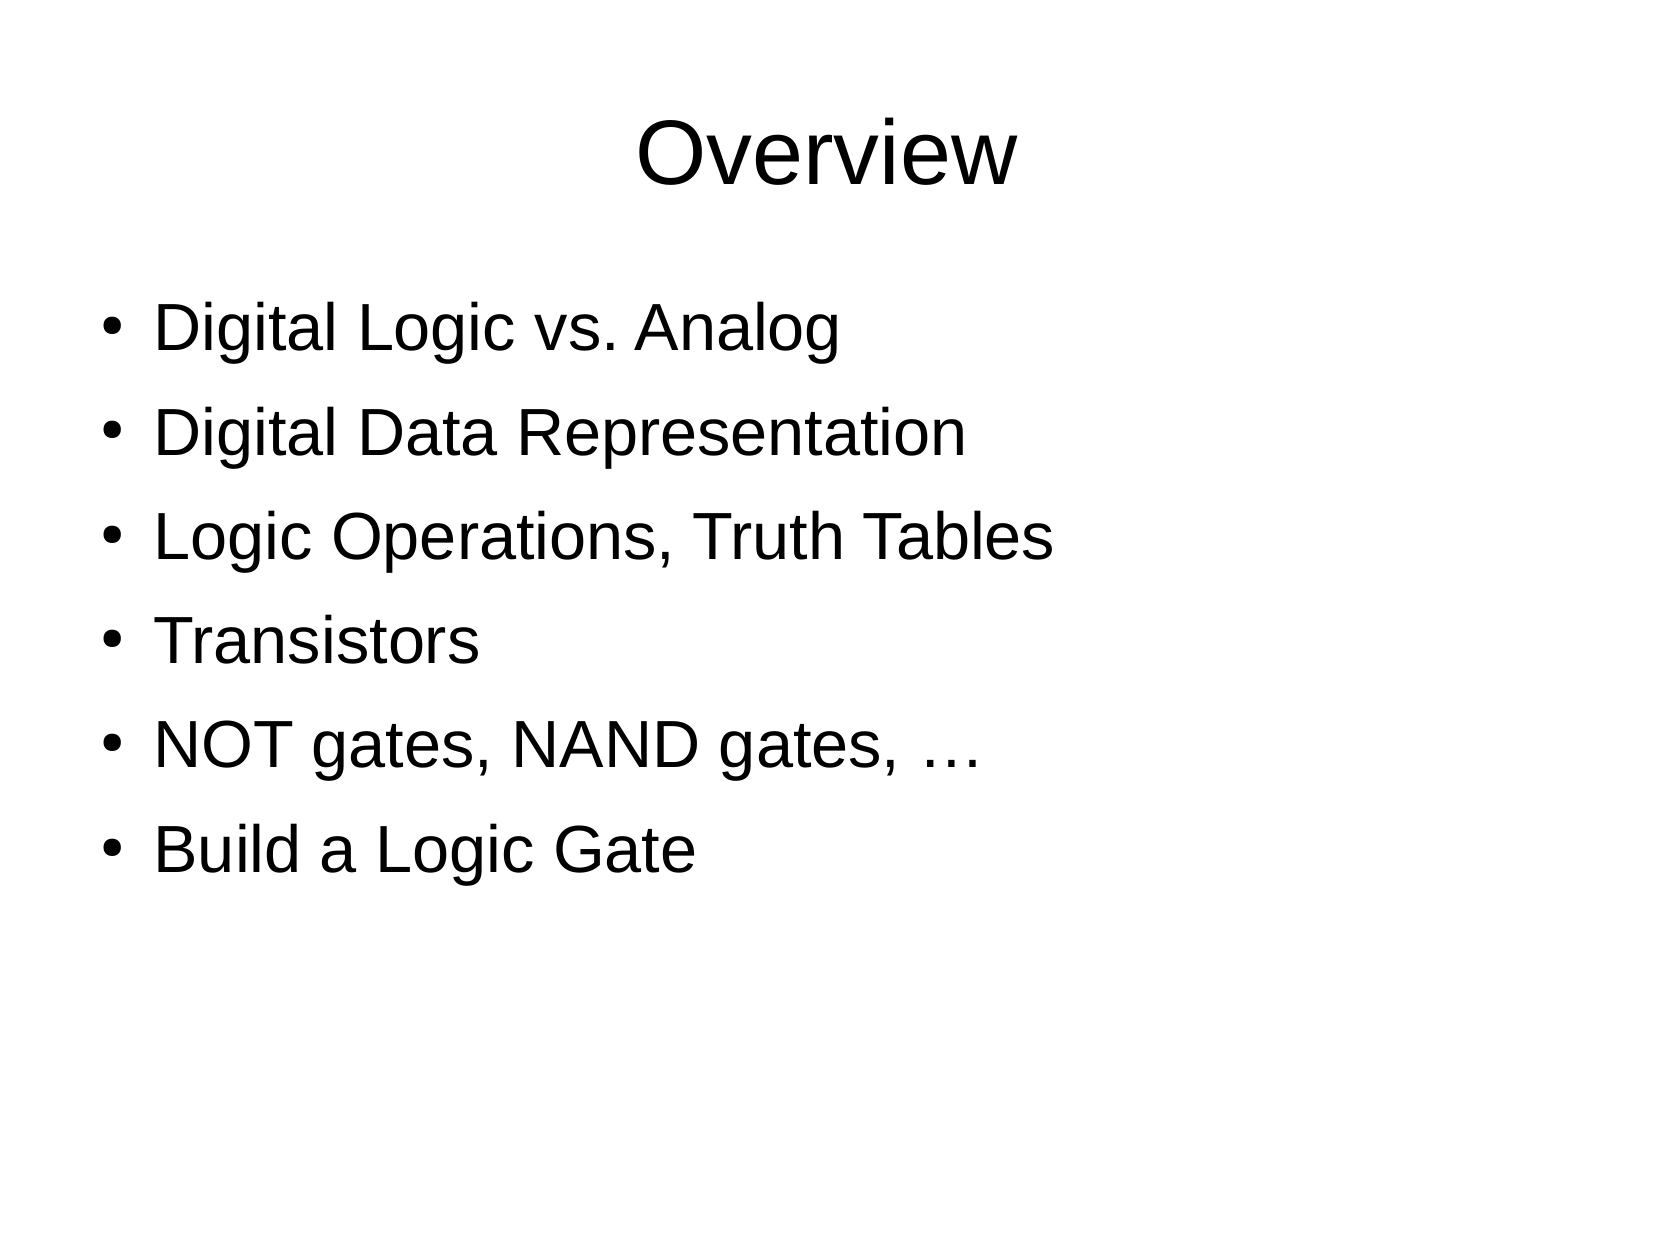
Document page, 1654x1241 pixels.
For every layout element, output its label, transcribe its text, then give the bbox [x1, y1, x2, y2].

list Digital Logic vs. Analog Digital Data Representation Logic Operations, Truth Tables Transistors NOT gates, NAND gates, … Build a Logic Gate [82, 290, 1538, 1010]
title Overview [82, 49, 1571, 257]
